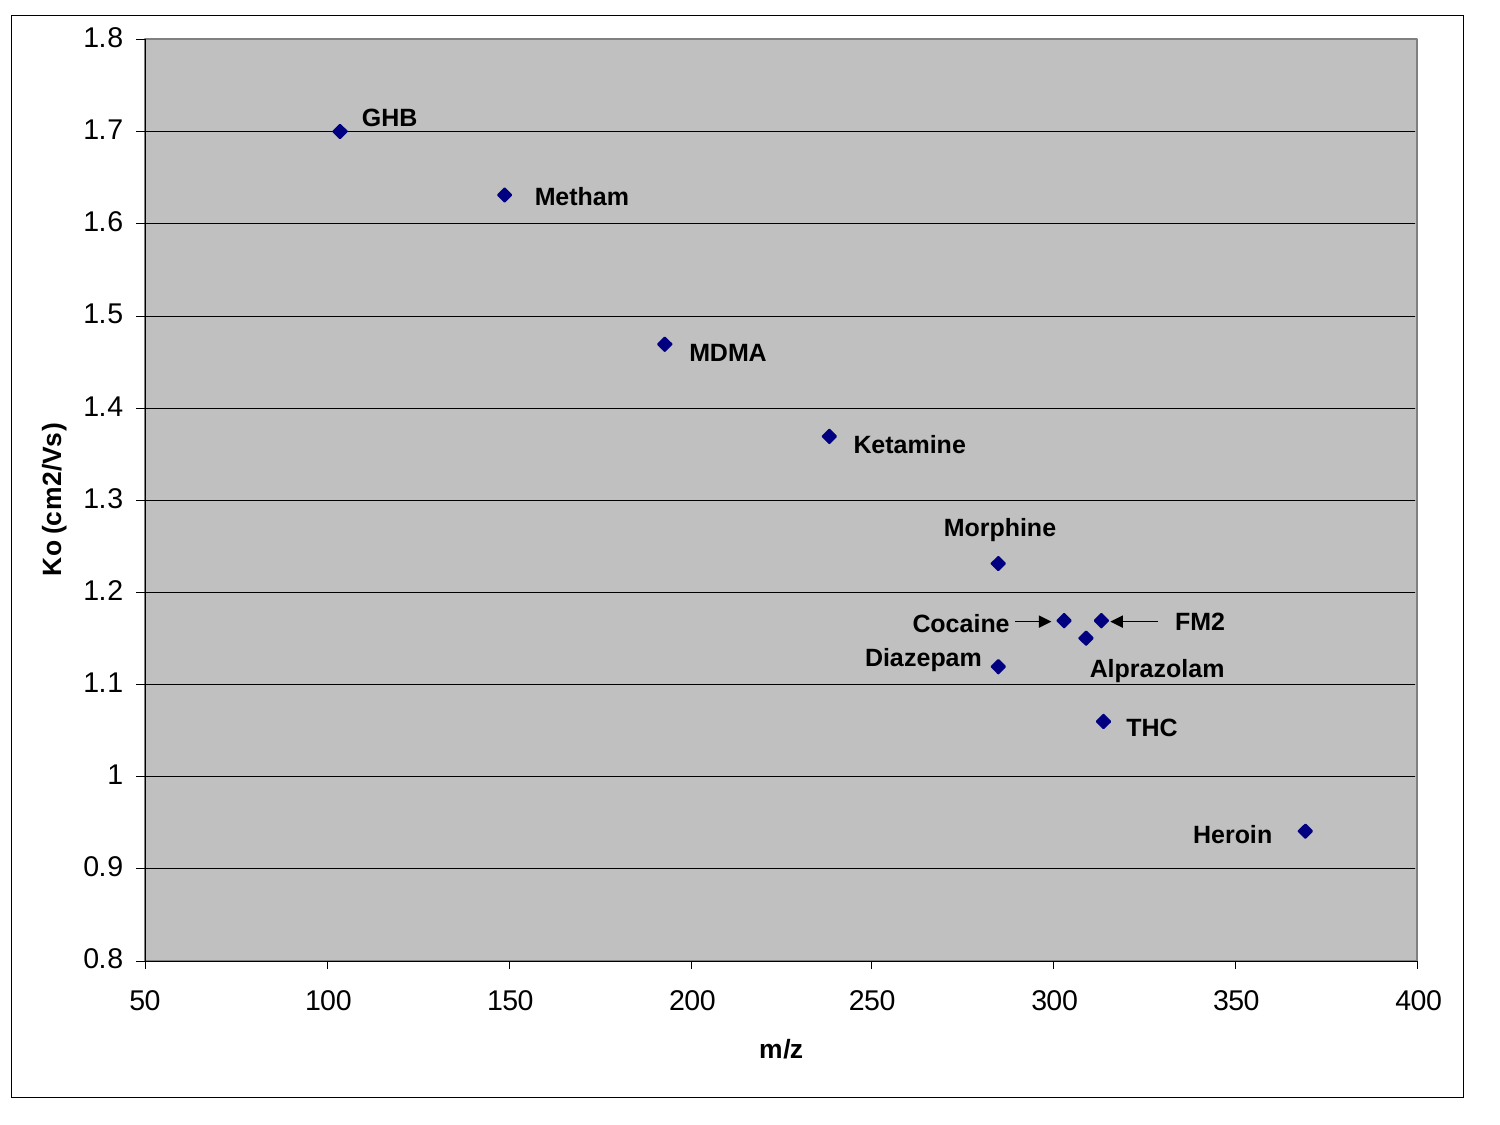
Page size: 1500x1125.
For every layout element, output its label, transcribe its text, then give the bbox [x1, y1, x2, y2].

text_box Heroin [1178, 810, 1288, 857]
text_box Alprazolam [1075, 645, 1240, 691]
chart [0, 4, 1477, 1108]
text_box Diazepam [850, 633, 998, 679]
text_box FM2 [1160, 597, 1241, 644]
text_box THC [1111, 704, 1193, 750]
text_box MDMA [674, 328, 782, 374]
text_box Cocaine [897, 600, 1025, 646]
text_box GHB [347, 93, 433, 139]
text_box Ketamine [838, 420, 982, 467]
text_box Morphine [929, 503, 1072, 549]
text_box Metham [519, 172, 645, 219]
